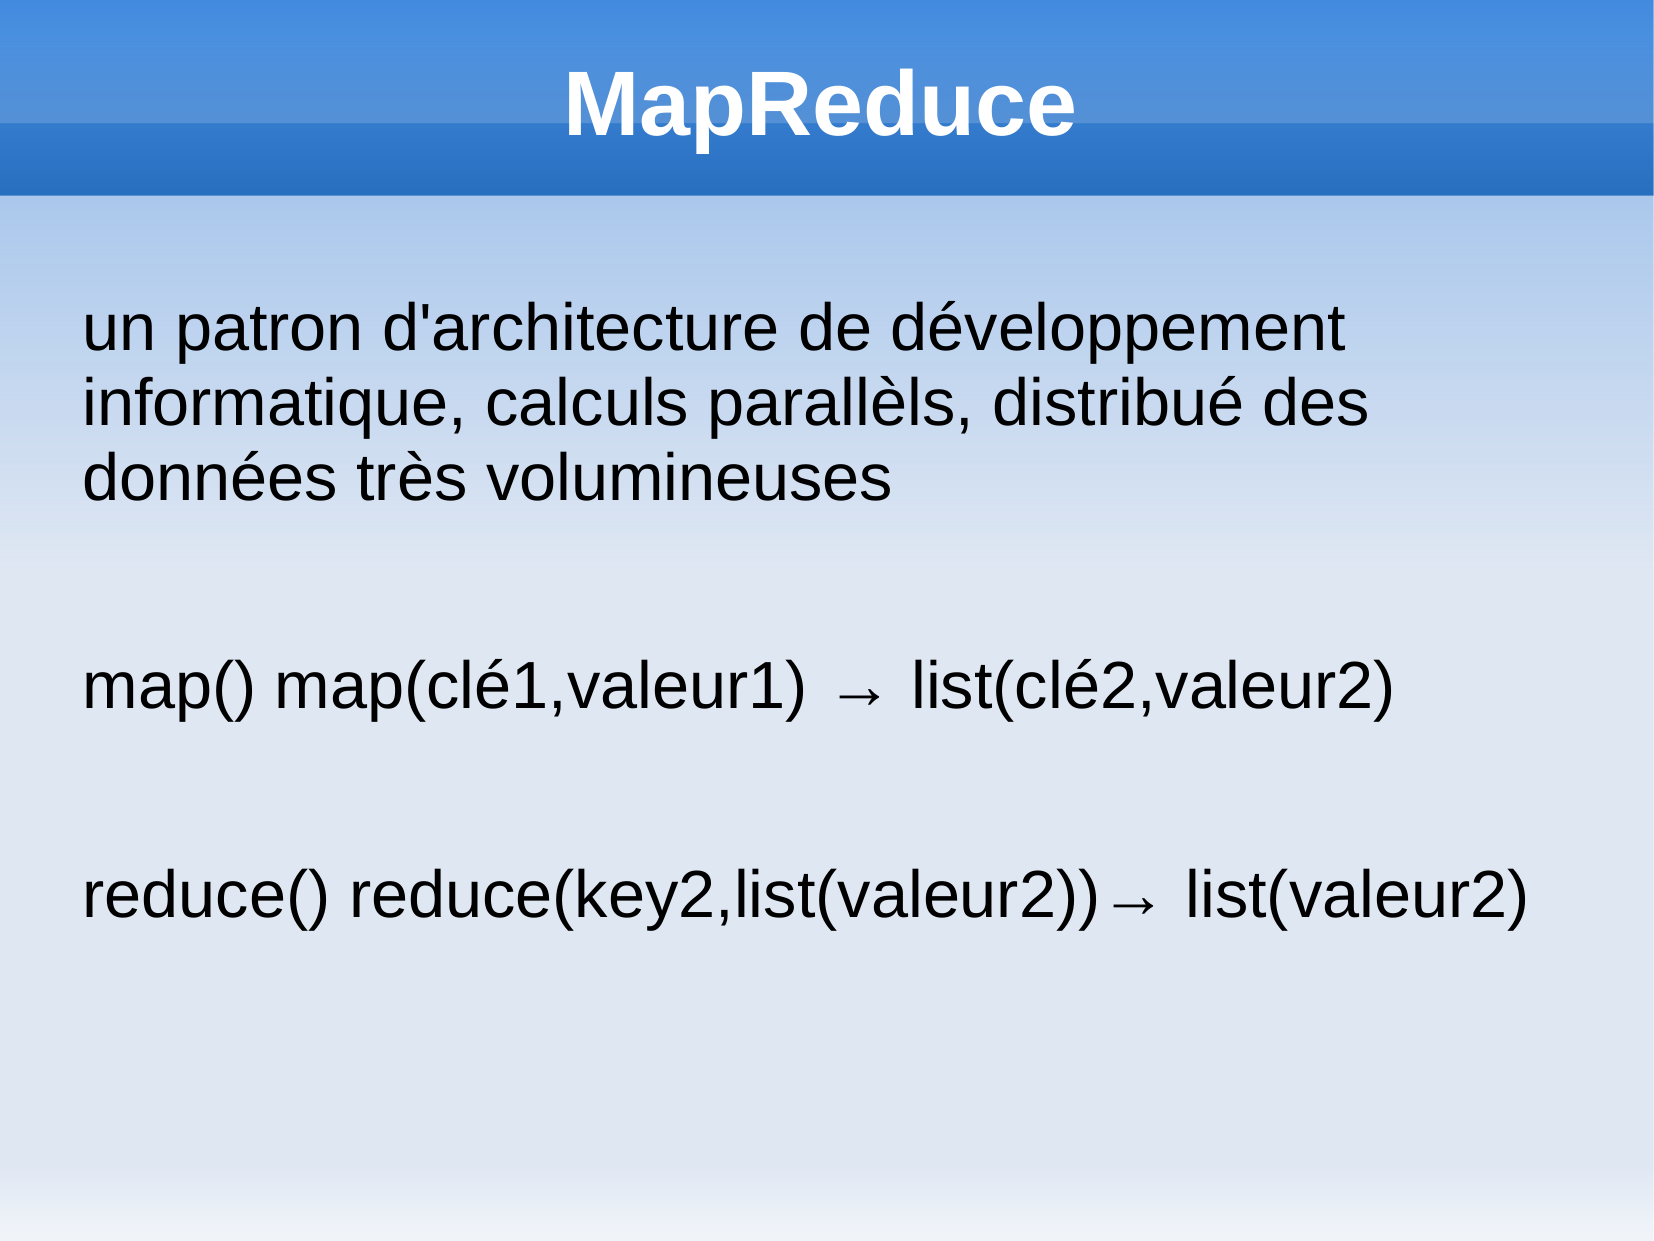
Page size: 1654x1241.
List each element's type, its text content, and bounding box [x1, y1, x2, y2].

title MapReduce [76, 7, 1565, 200]
list un patron d'architecture de développement informatique, calculs parallèls, distribué des données très volumineuses map() map(clé1,valeur1) → list(clé2,valeur2) reduce() reduce(key2,list(valeur2))→ list(valeur2) [82, 290, 1571, 1094]
picture [0, 0, 1654, 1241]
